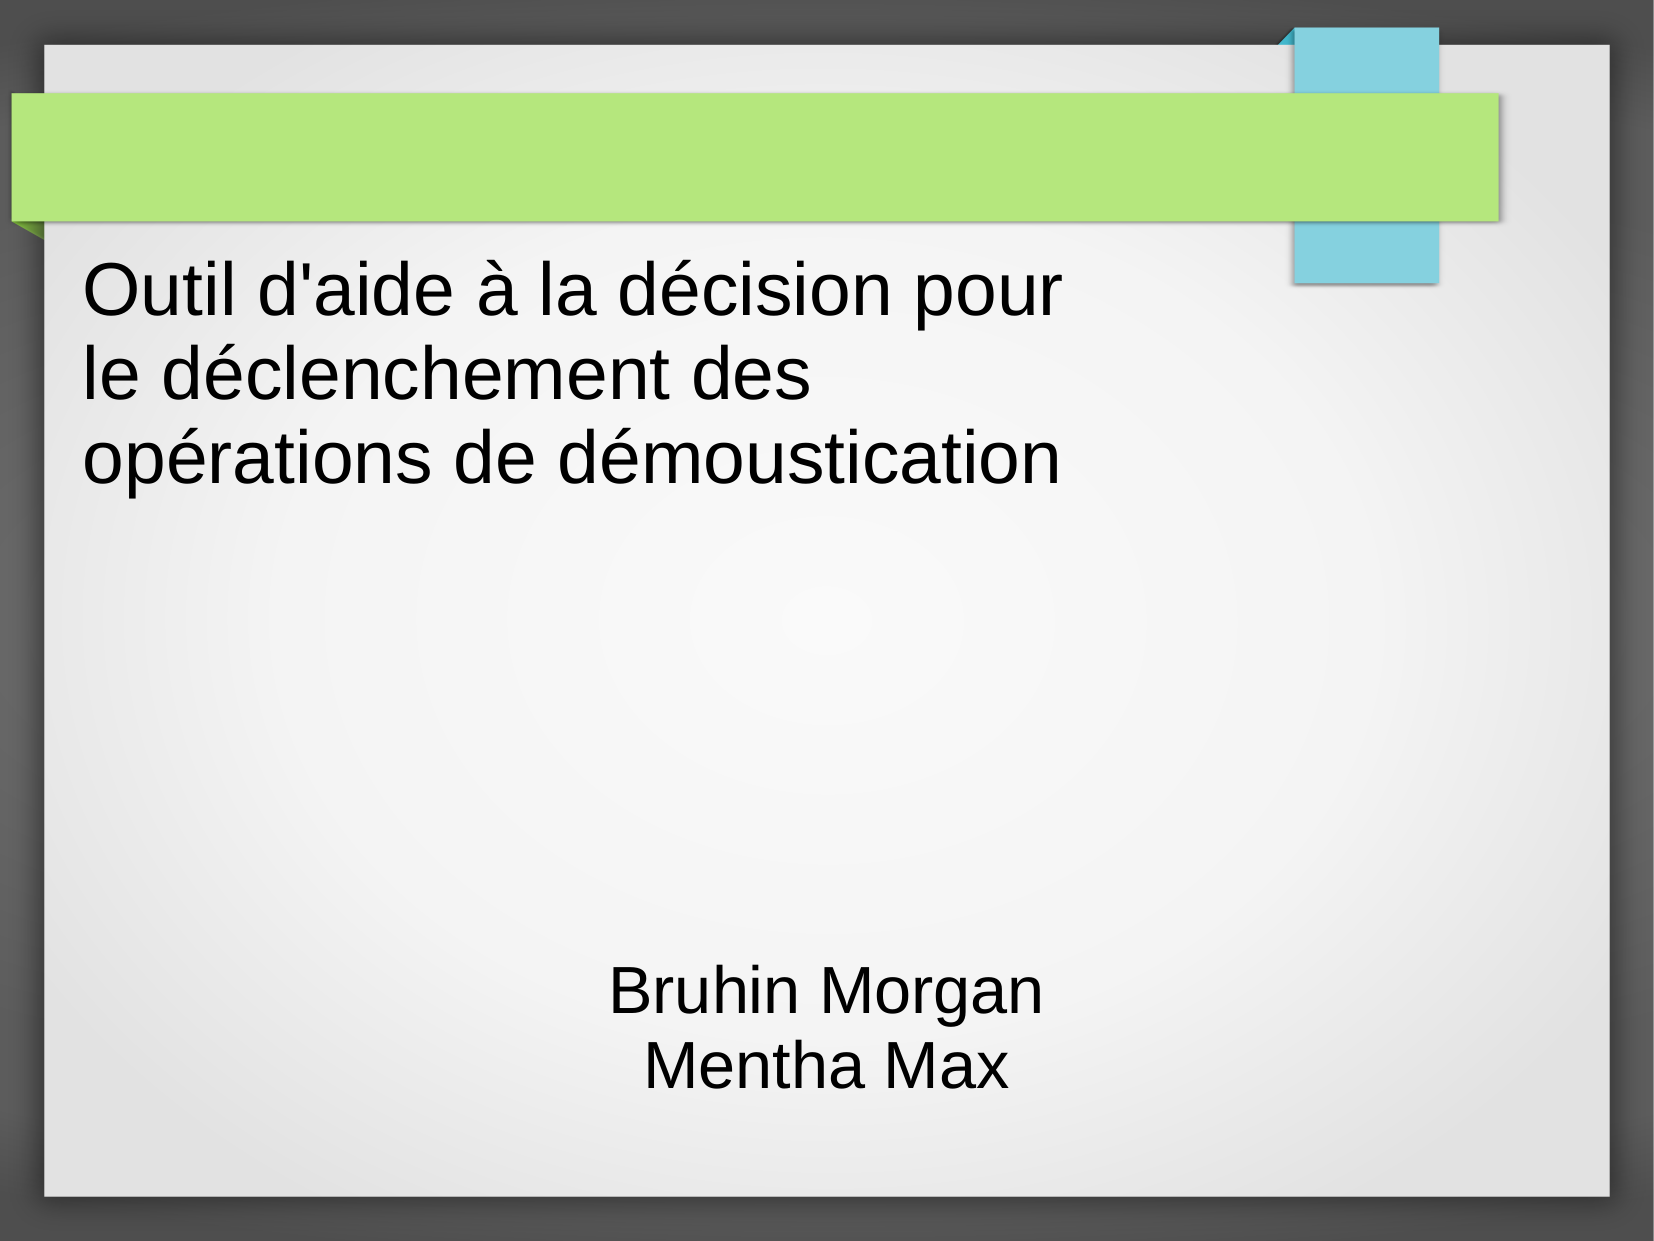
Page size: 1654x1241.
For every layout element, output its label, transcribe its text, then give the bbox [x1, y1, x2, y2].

picture [0, 0, 1654, 1241]
title Outil d'aide à la décision pour le déclenchement des opérations de démoustication [82, 49, 1571, 697]
text_box Bruhin Morgan Mentha Max [82, 897, 1571, 1158]
